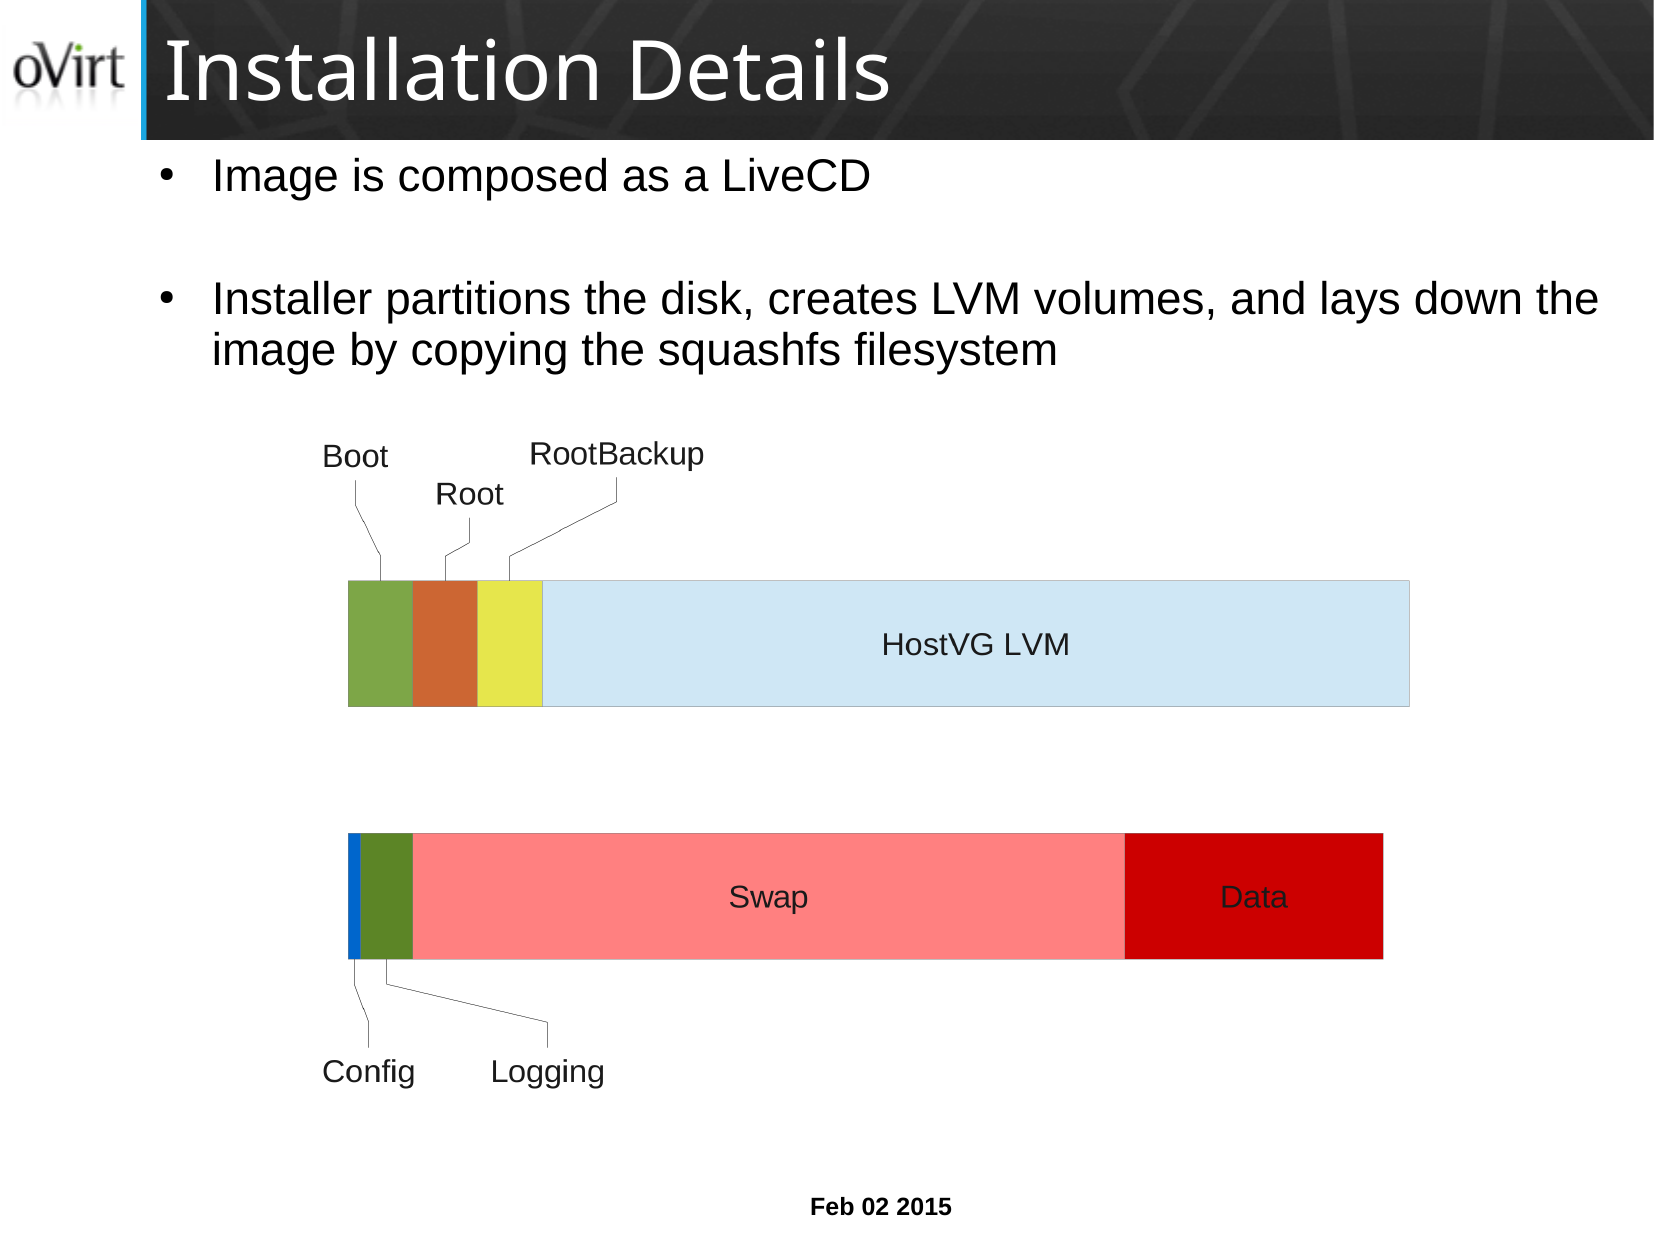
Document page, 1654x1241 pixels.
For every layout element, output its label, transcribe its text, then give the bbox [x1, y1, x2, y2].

picture [0, 0, 1654, 140]
list Image is composed as a LiveCD Installer partitions the disk, creates LVM volumes, and lays down the image by copying the squashfs filesystem [140, 150, 1630, 376]
picture [270, 389, 1450, 1096]
title Installation Details [164, 18, 1653, 119]
